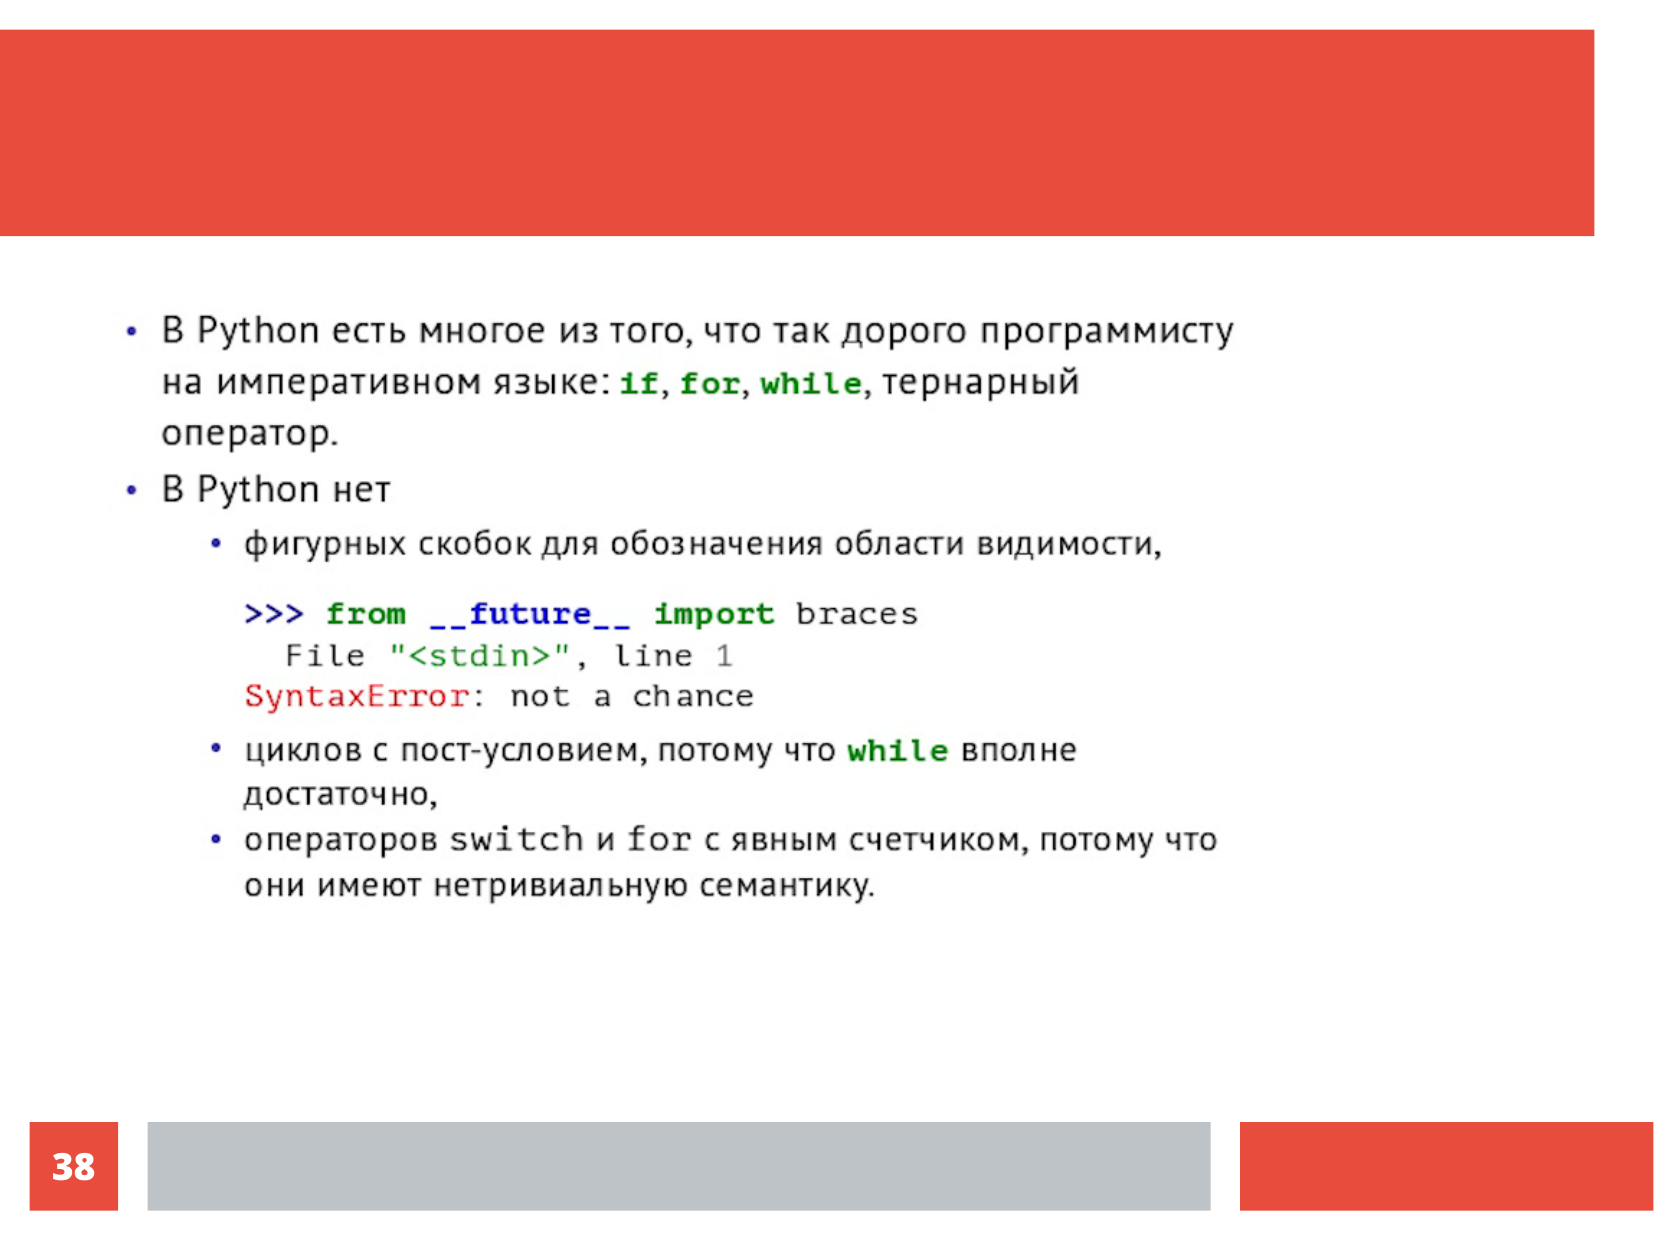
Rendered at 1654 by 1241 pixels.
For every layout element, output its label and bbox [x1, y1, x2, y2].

picture [97, 237, 1321, 1006]
